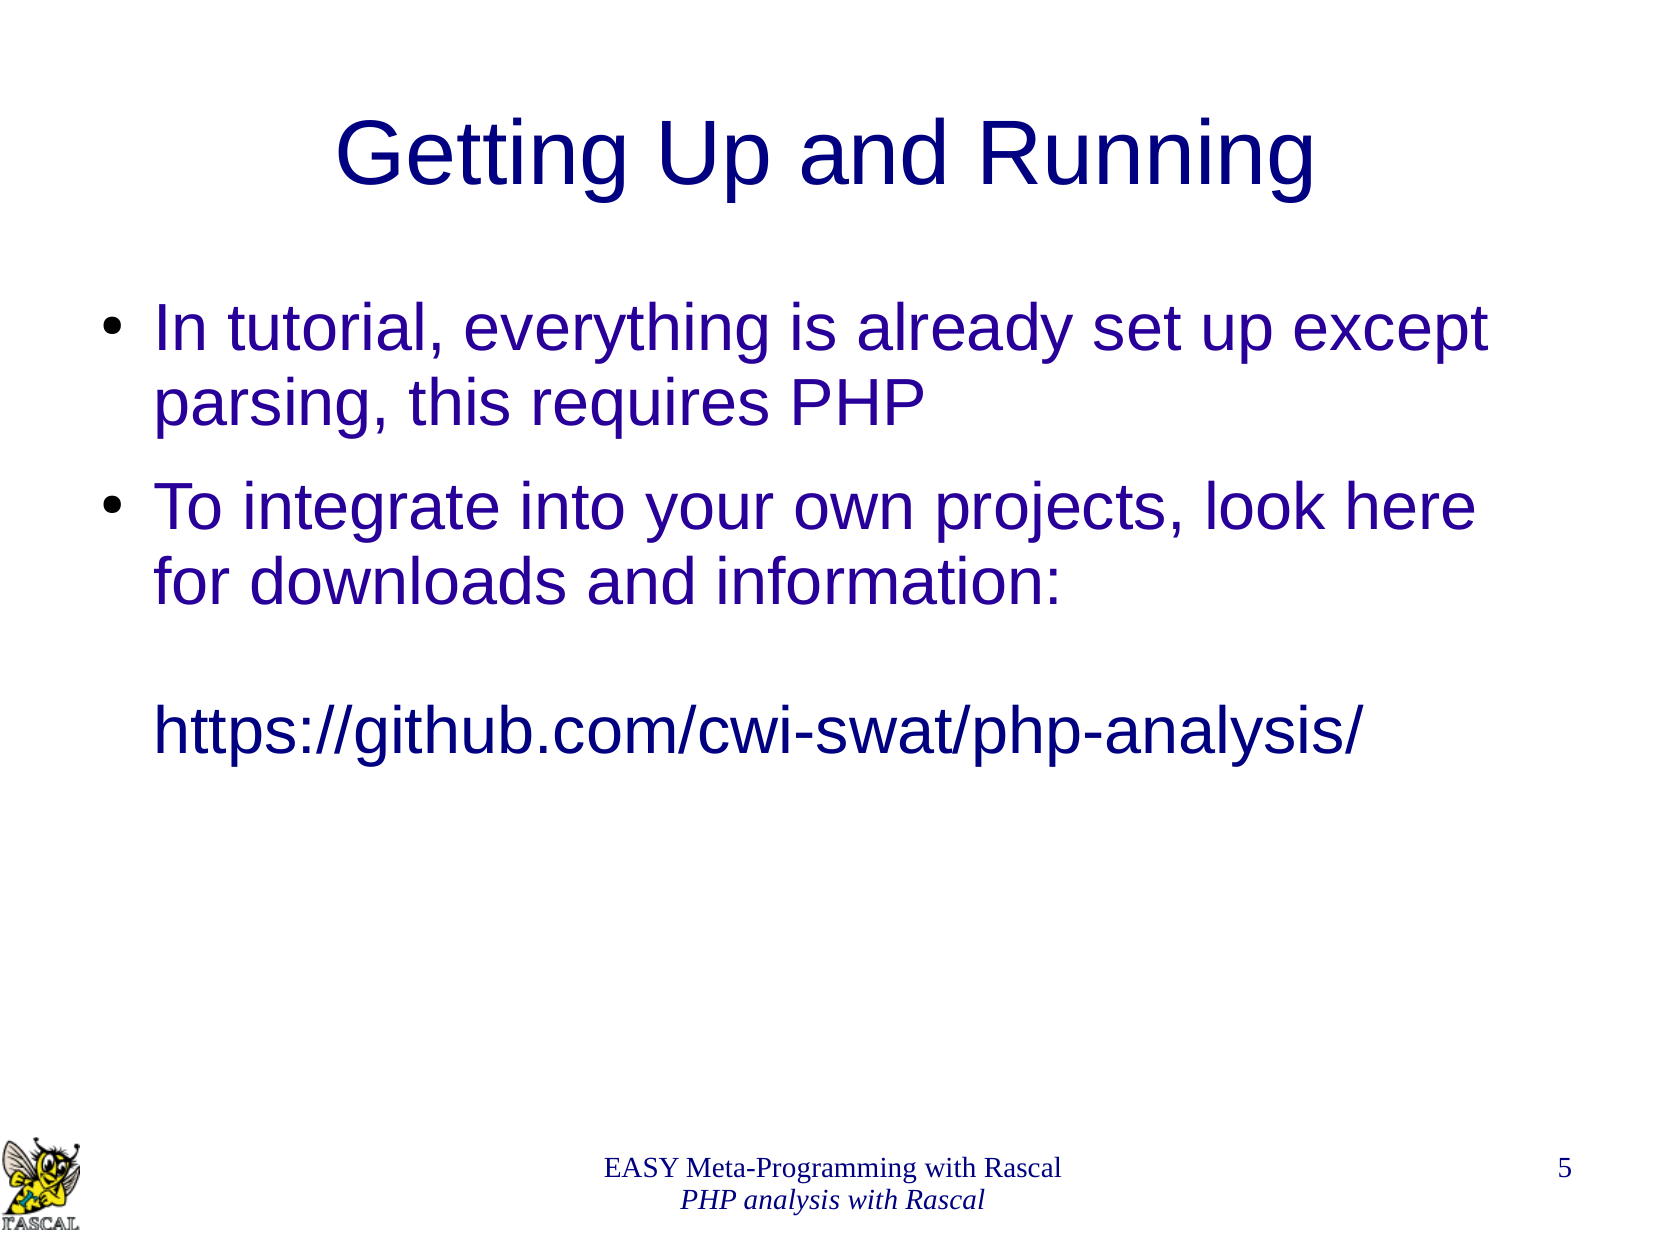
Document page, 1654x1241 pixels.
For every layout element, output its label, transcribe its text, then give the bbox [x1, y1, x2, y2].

list In tutorial, everything is already set up except parsing, this requires PHP To integrate into your own projects, look here for downloads and information: https://github.com/cwi-swat/php-analysis/ [82, 290, 1571, 1010]
picture [1, 1137, 80, 1230]
title Getting Up and Running [82, 49, 1571, 257]
